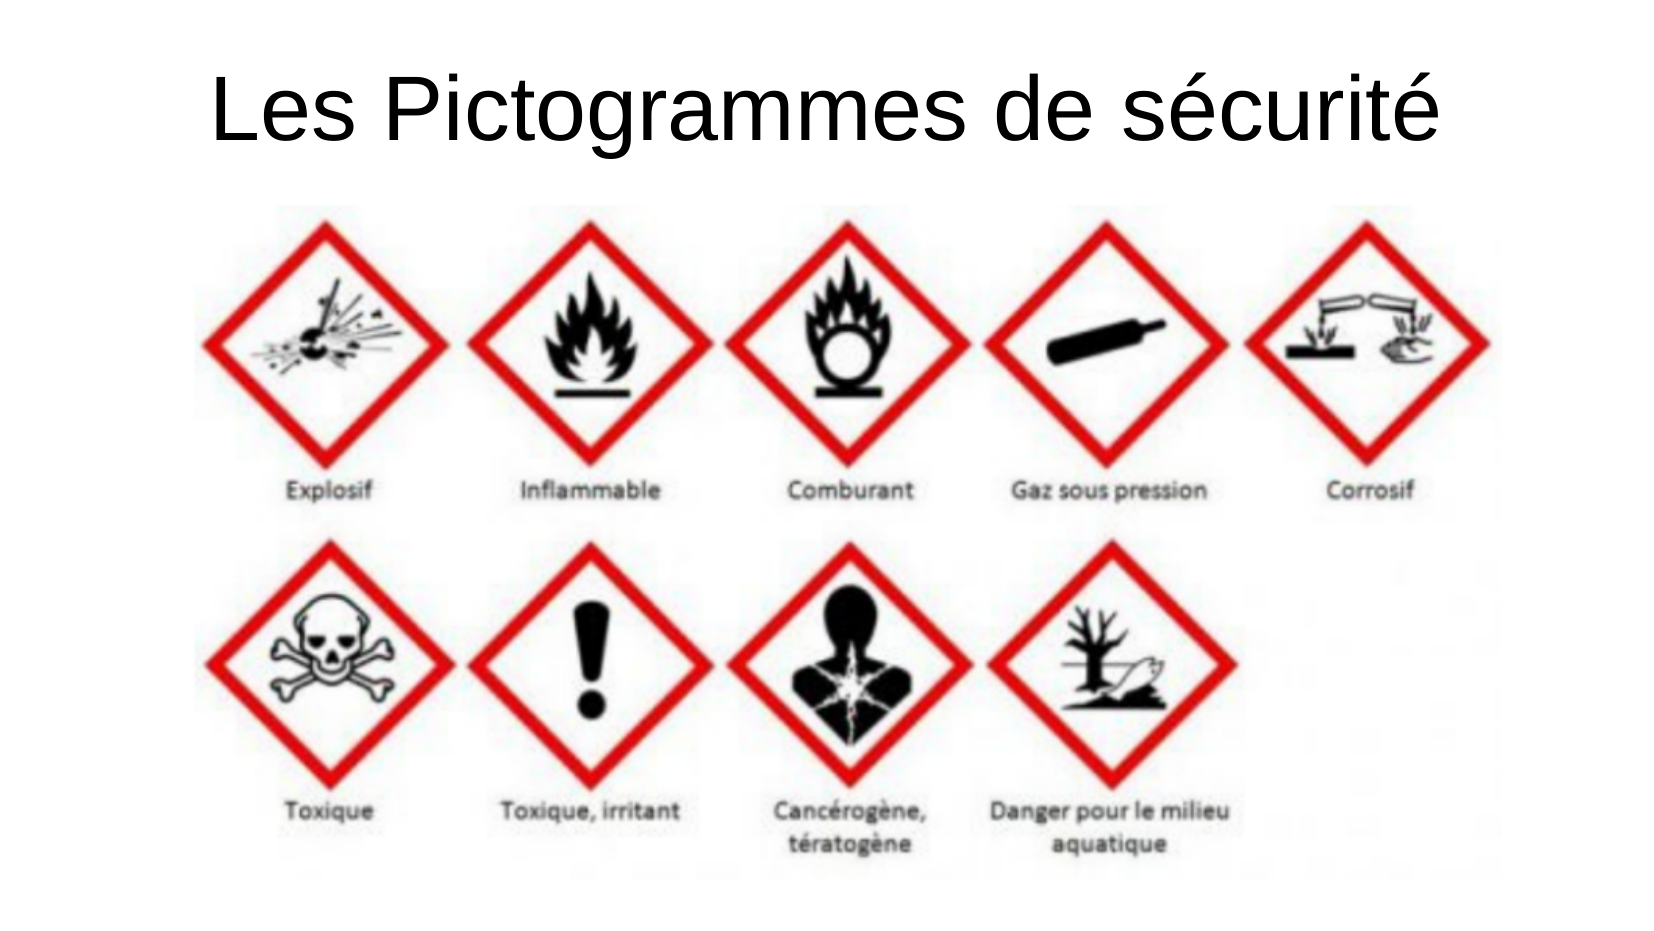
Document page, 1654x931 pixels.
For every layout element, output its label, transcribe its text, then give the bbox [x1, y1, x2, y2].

picture [158, 186, 1502, 879]
title Les Pictogrammes de sécurité [82, 31, 1571, 187]
